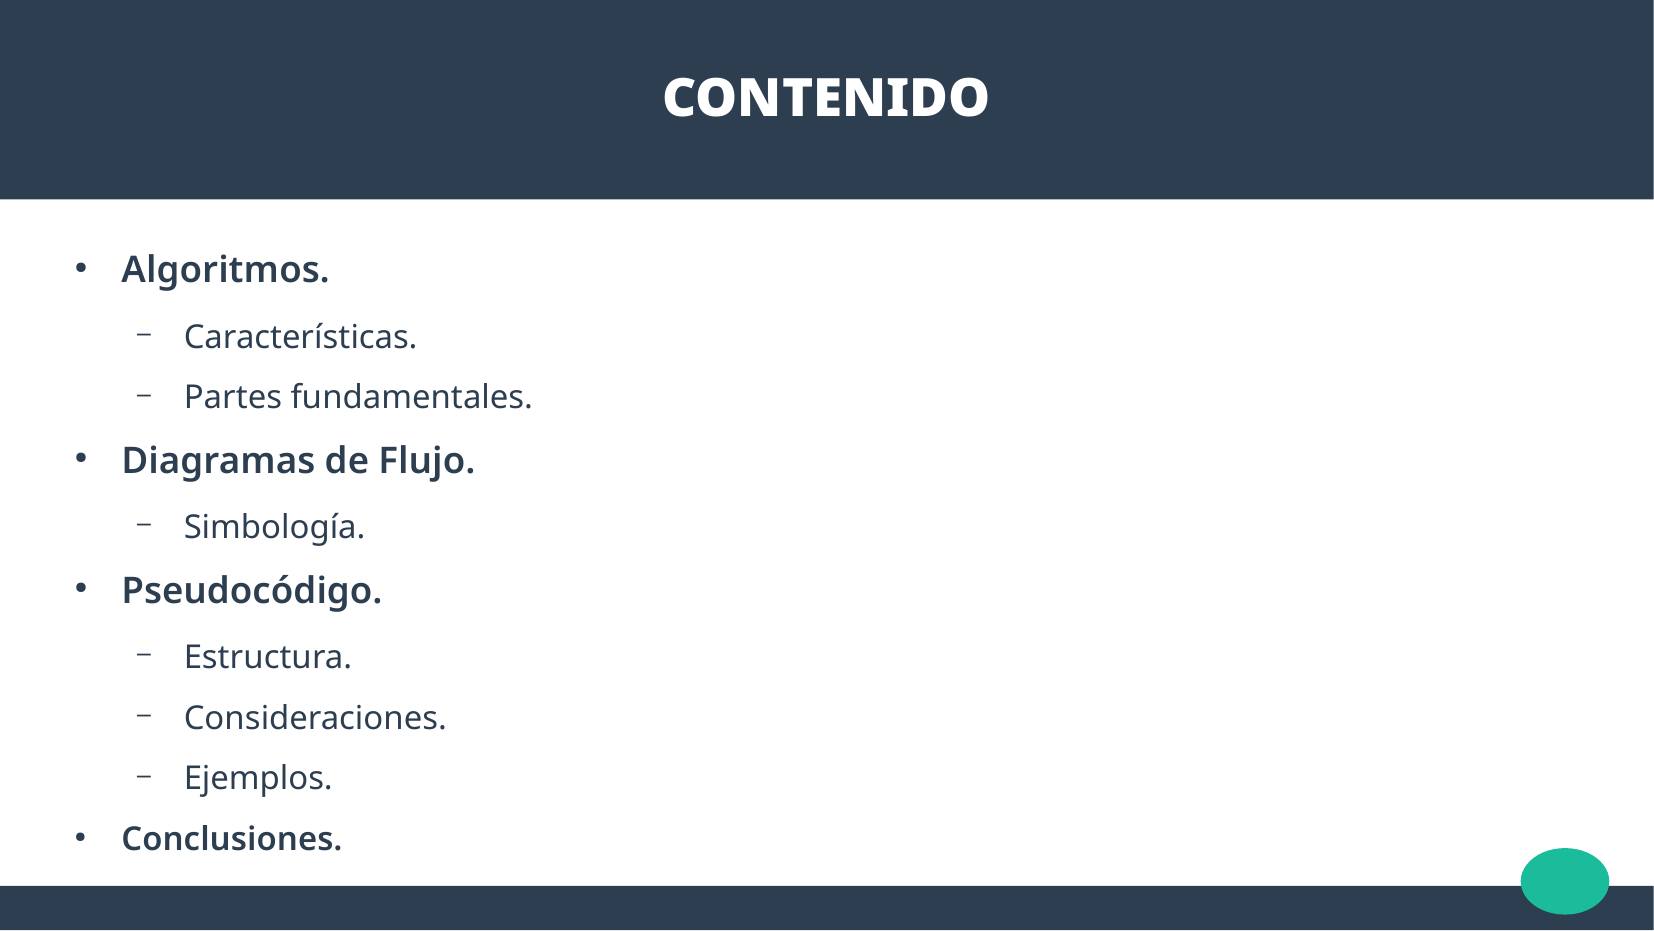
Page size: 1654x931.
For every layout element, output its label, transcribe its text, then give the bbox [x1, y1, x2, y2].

list Algoritmos. Características. Partes fundamentales. Diagramas de Flujo. Simbología. Pseudocódigo. Estructura. Consideraciones. Ejemplos. Conclusiones. [59, 243, 1595, 864]
title CONTENIDO [59, 37, 1595, 156]
